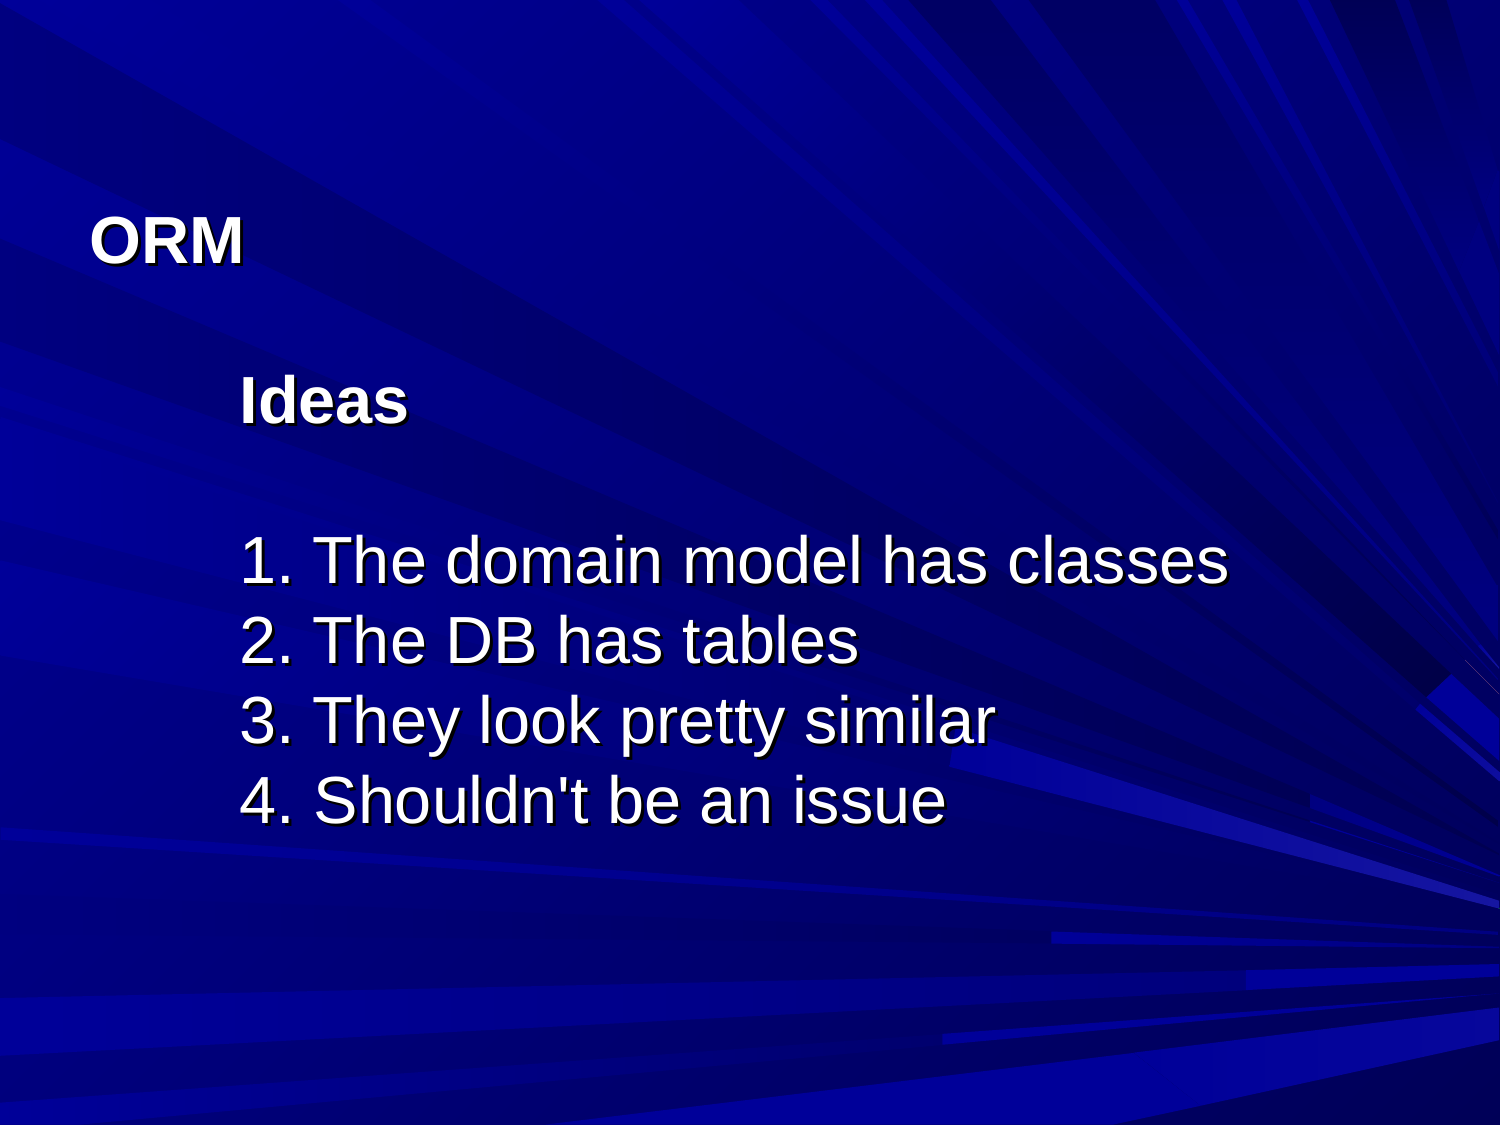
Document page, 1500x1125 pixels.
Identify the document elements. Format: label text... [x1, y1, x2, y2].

title ORM Ideas 1. The domain model has classes 2. The DB has tables 3. They look pretty similar 4. Shouldn't be an issue [75, 188, 1426, 845]
